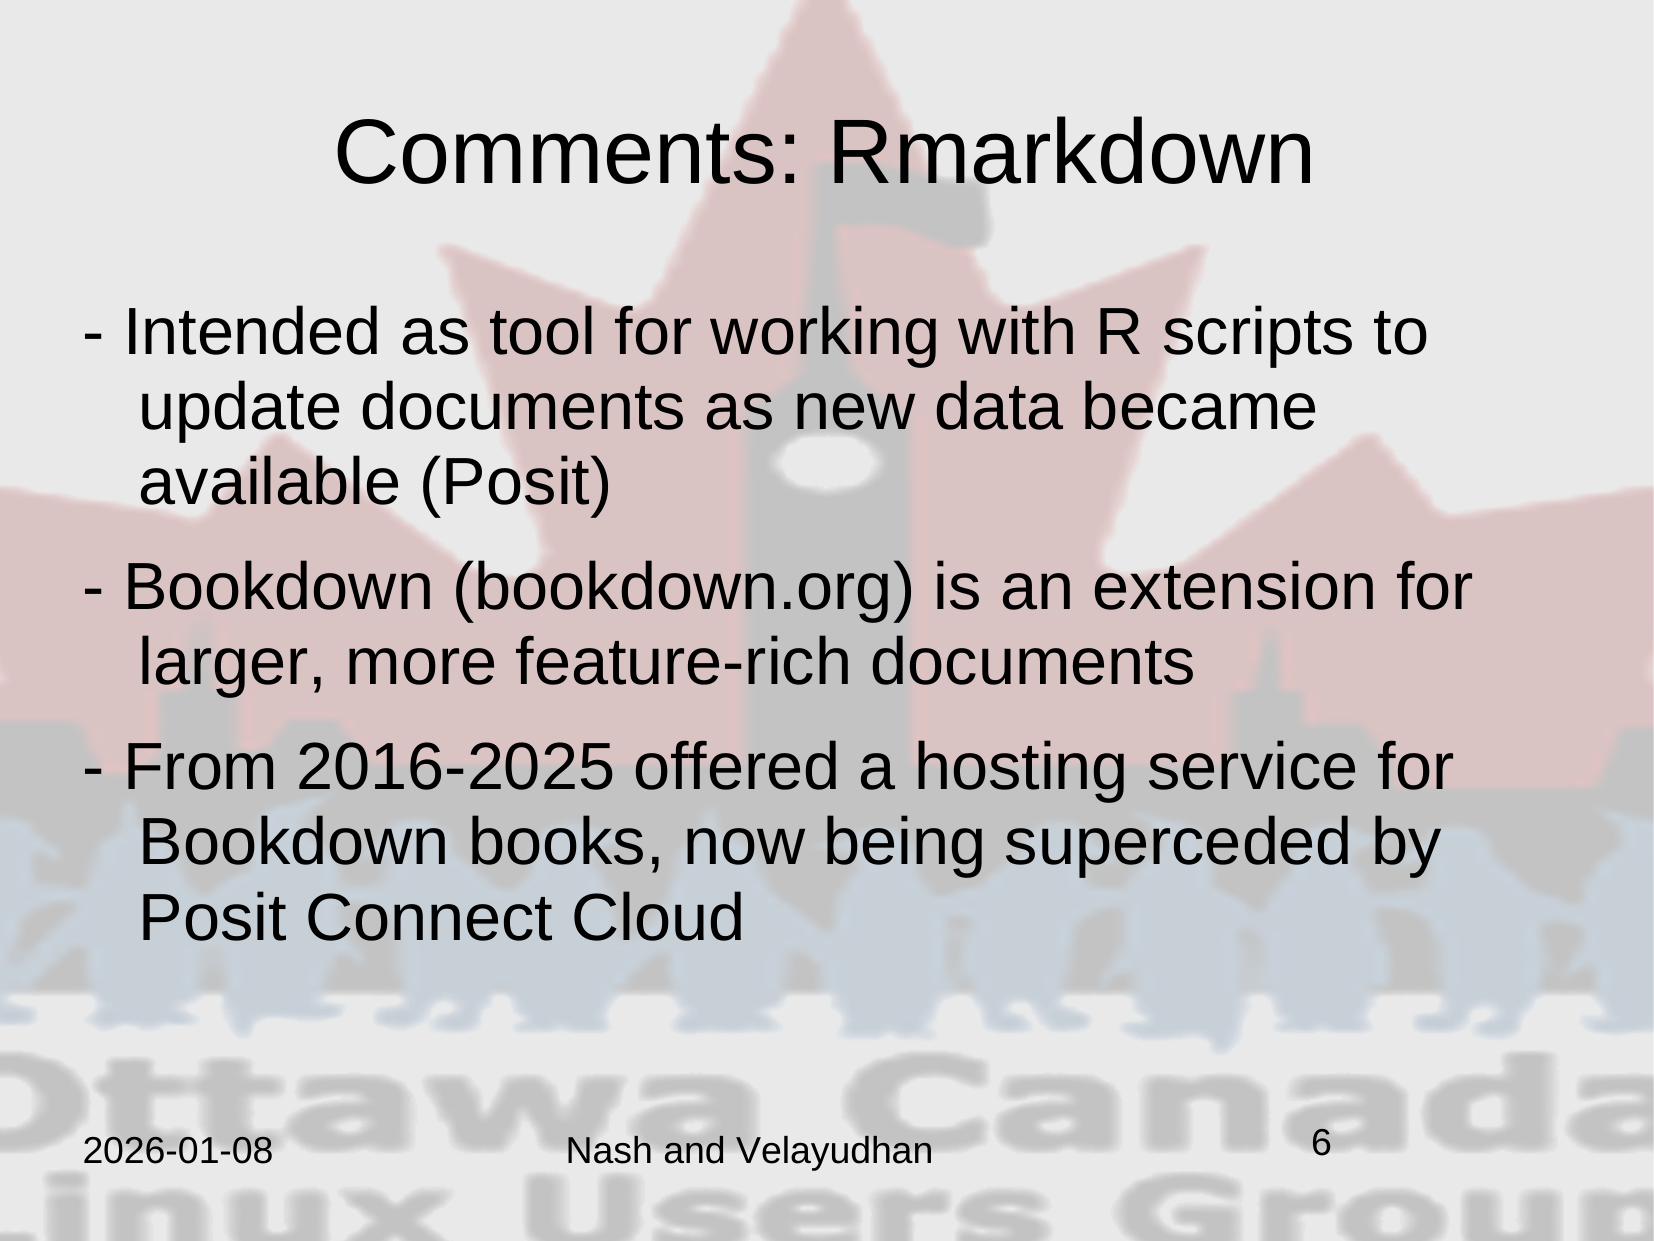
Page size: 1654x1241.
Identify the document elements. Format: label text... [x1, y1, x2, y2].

picture [0, 0, 1654, 1241]
list - Intended as tool for working with R scripts to update documents as new data became available (Posit) - Bookdown (bookdown.org) is an extension for larger, more feature-rich documents - From 2016-2025 offered a hosting service for Bookdown books, now being superceded by Posit Connect Cloud [82, 290, 1570, 1009]
title Comments: Rmarkdown [82, 49, 1570, 256]
